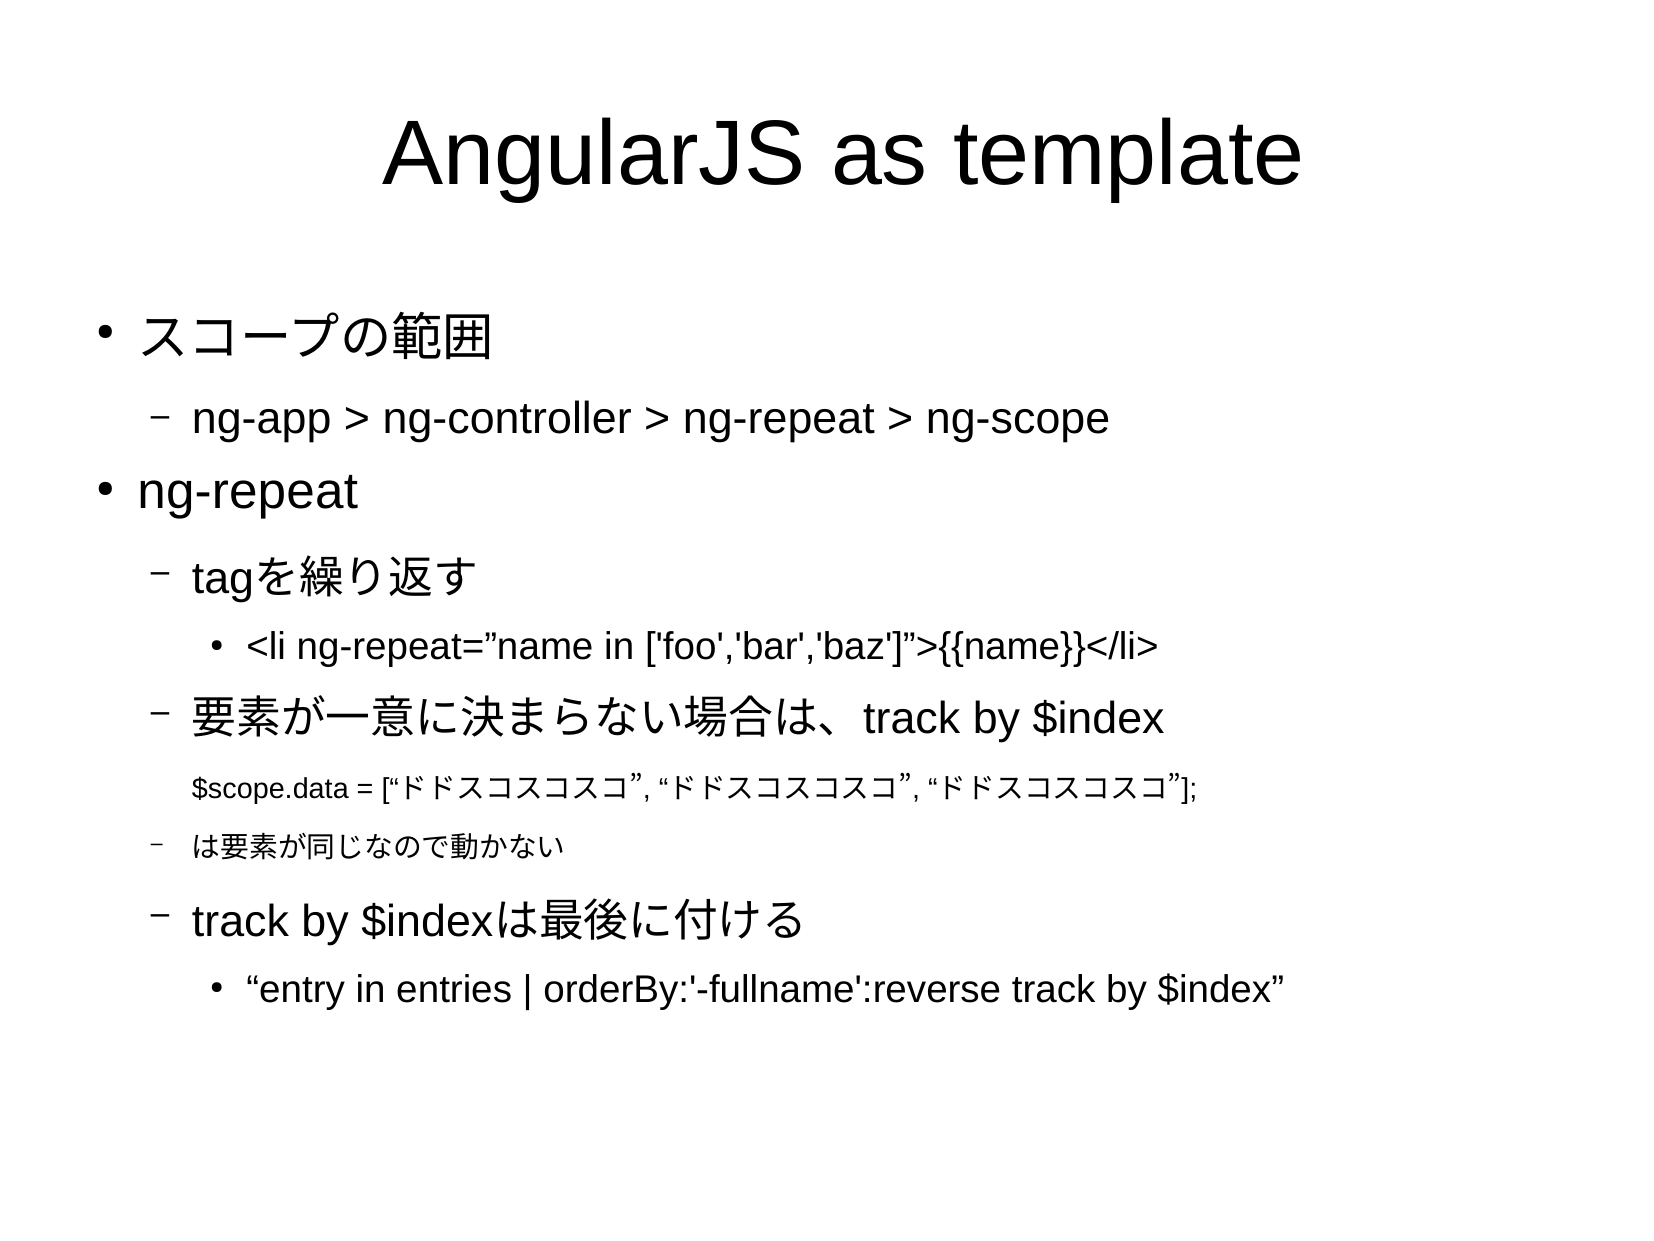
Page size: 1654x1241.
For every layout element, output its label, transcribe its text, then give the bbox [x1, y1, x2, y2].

list スコープの範囲 ng-app > ng-controller > ng-repeat > ng-scope ng-repeat tagを繰り返す <li ng-repeat=”name in ['foo','bar','baz']”>{{name}}</li> 要素が一意に決まらない場合は、track by $index $scope.data = [“ドドスコスコスコ”, “ドドスコスコスコ”, “ドドスコスコスコ”]; は要素が同じなので動かない track by $indexは最後に付ける “entry in entries | orderBy:'-fullname':reverse track by $index” [82, 296, 1571, 1016]
title AngularJS as template [82, 49, 1571, 257]
